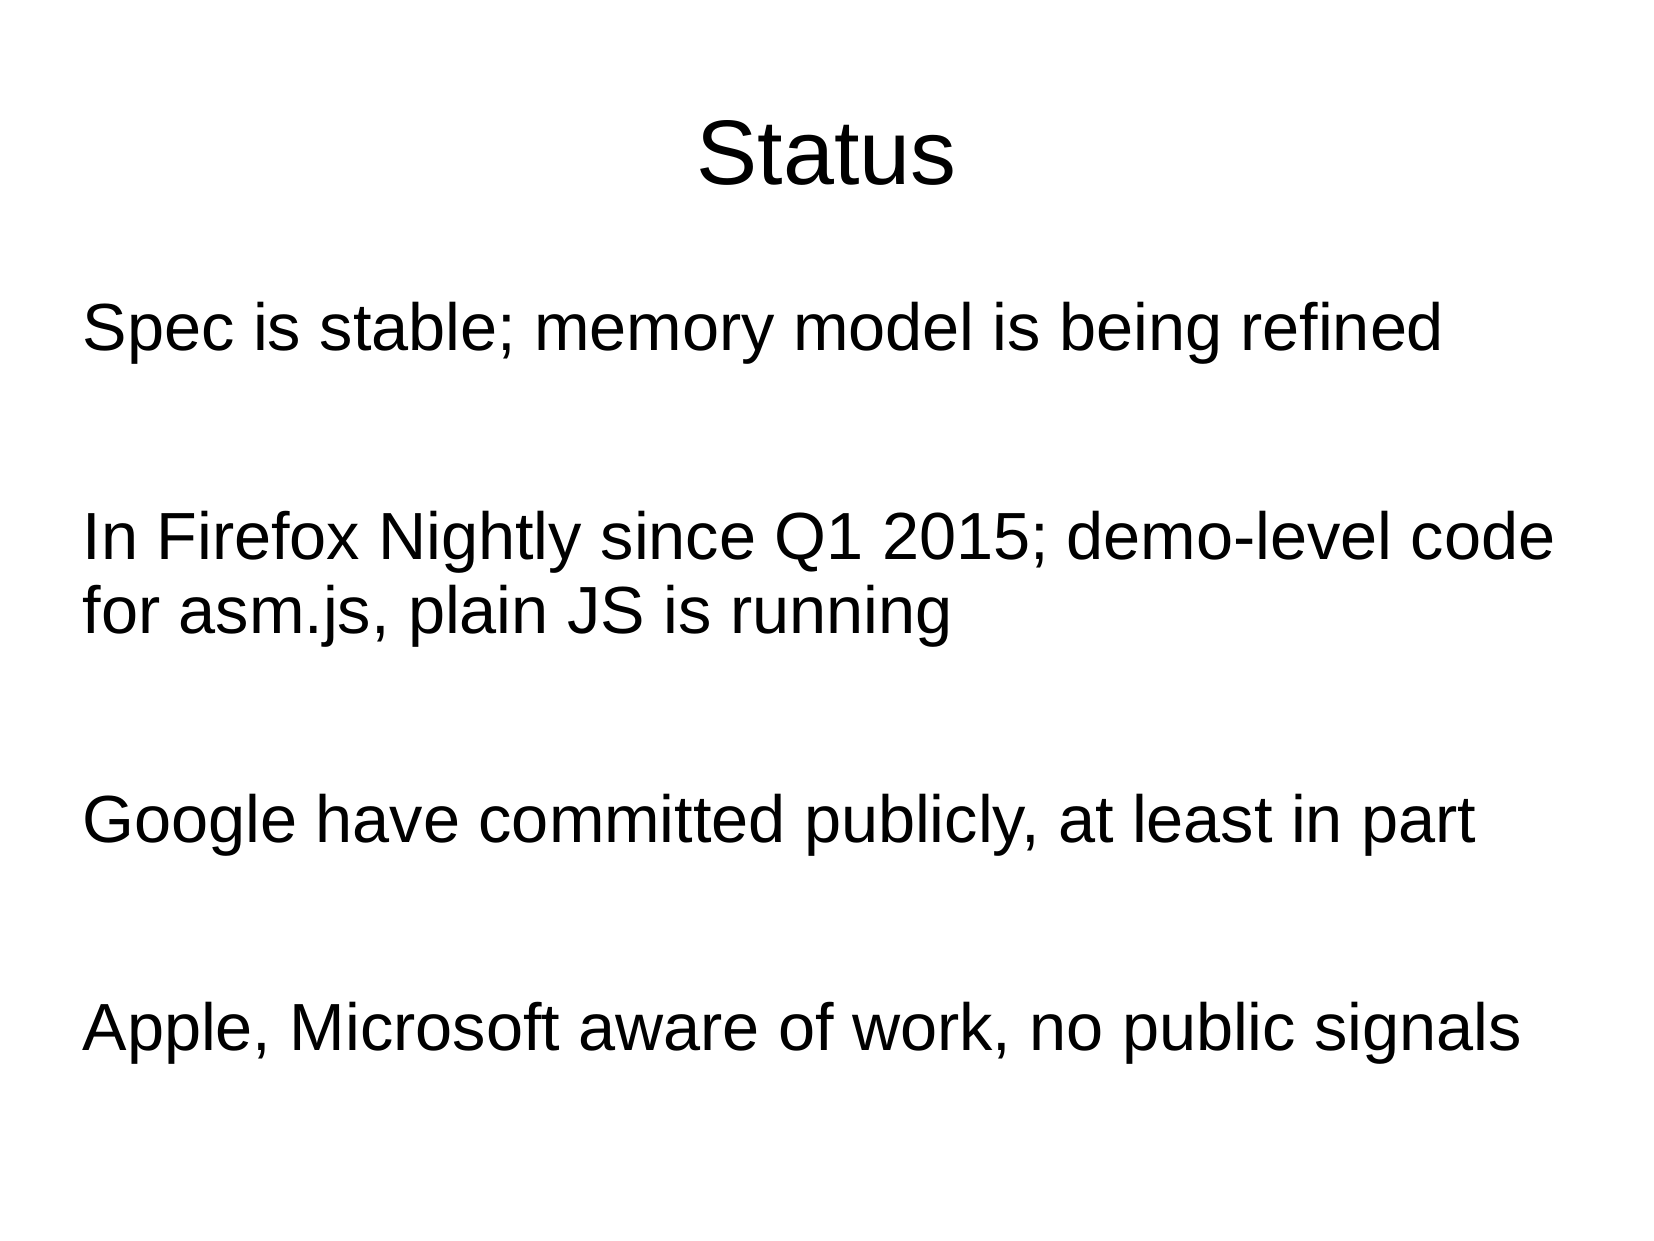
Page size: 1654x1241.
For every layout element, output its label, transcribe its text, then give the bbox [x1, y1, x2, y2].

title Status [82, 49, 1571, 257]
list Spec is stable; memory model is being refined In Firefox Nightly since Q1 2015; demo-level code for asm.js, plain JS is running Google have committed publicly, at least in part Apple, Microsoft aware of work, no public signals [82, 290, 1571, 1064]
